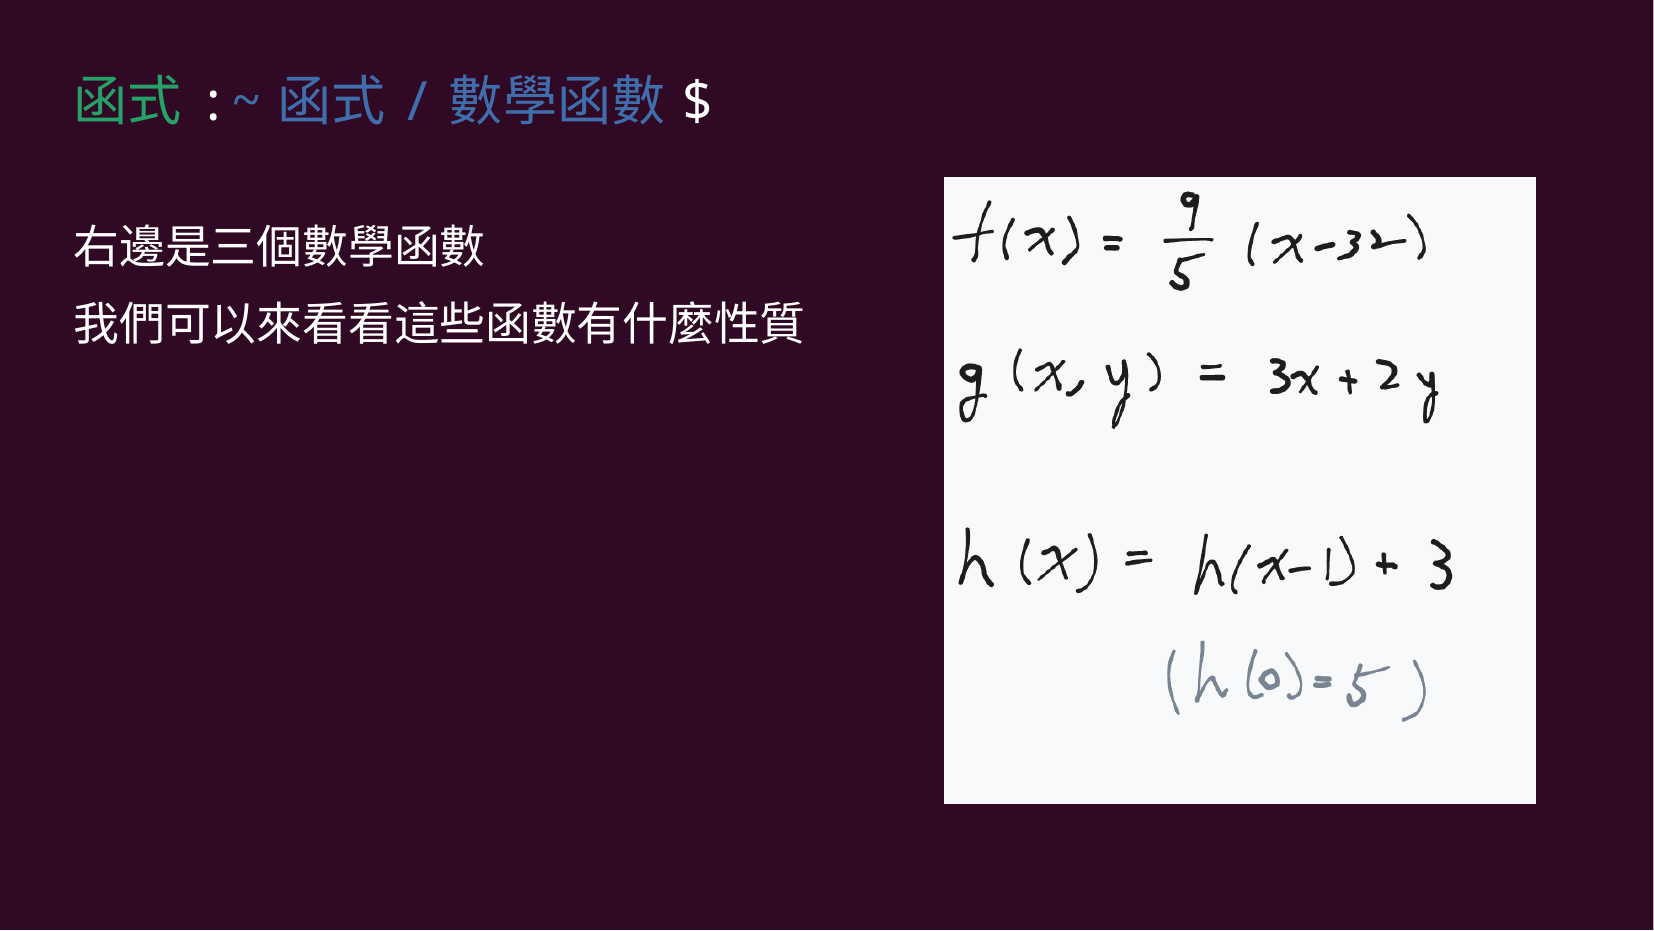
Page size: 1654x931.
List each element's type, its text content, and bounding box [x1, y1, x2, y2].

text_box 右邊是三個數學函數 我們可以來看看這些函數有什麼性質 [59, 193, 901, 672]
picture [944, 177, 1536, 804]
text_box 函式:~函式/數學函數$ [59, 55, 1201, 139]
